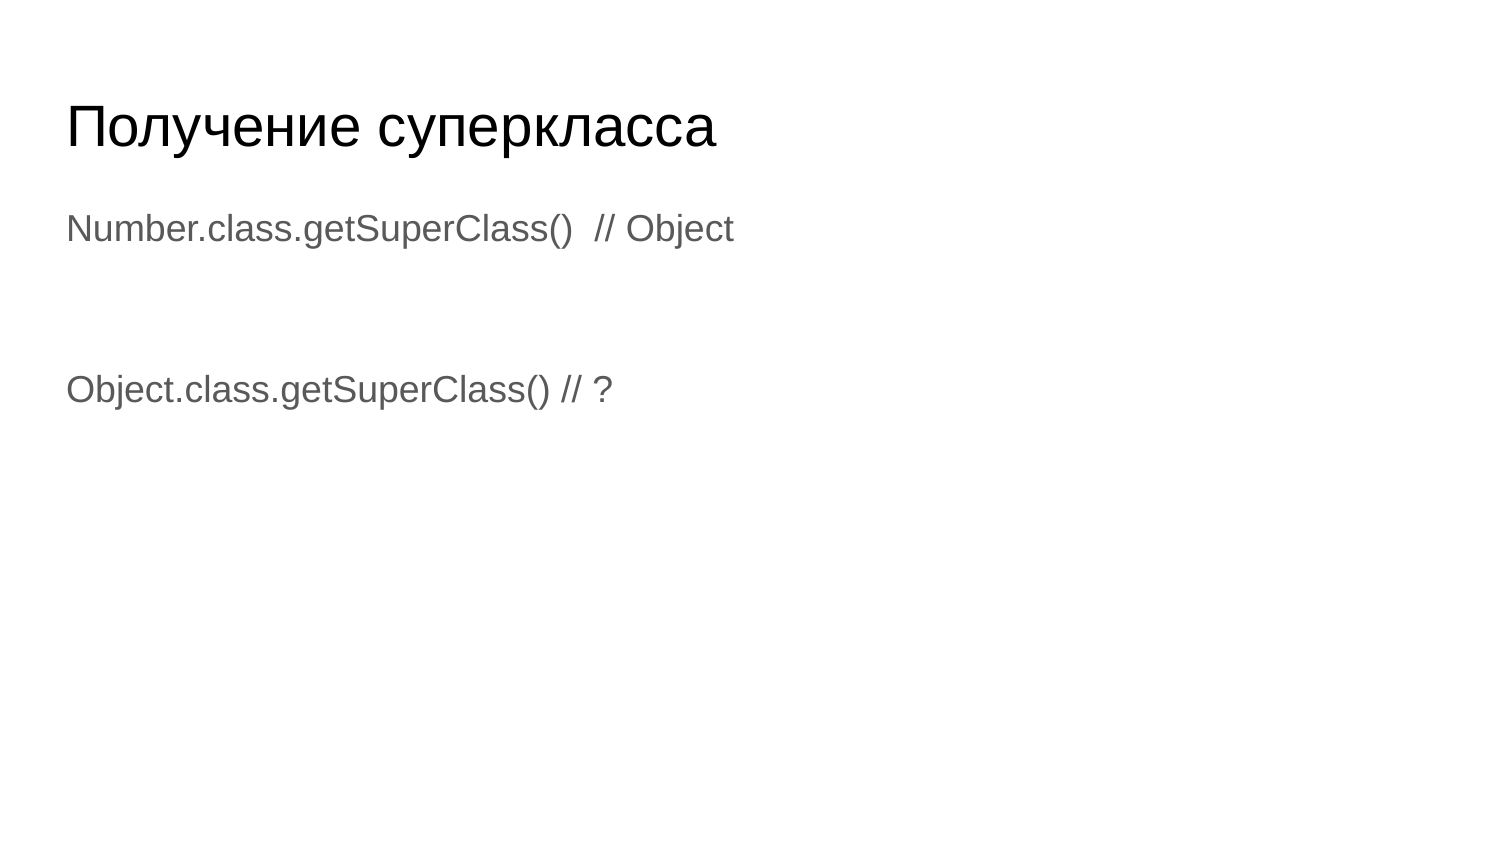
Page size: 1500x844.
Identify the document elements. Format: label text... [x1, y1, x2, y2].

title Получение суперкласса [51, 72, 1449, 167]
list Number.class.getSuperClass() // Object Object.class.getSuperClass() // ? [51, 189, 1228, 750]
